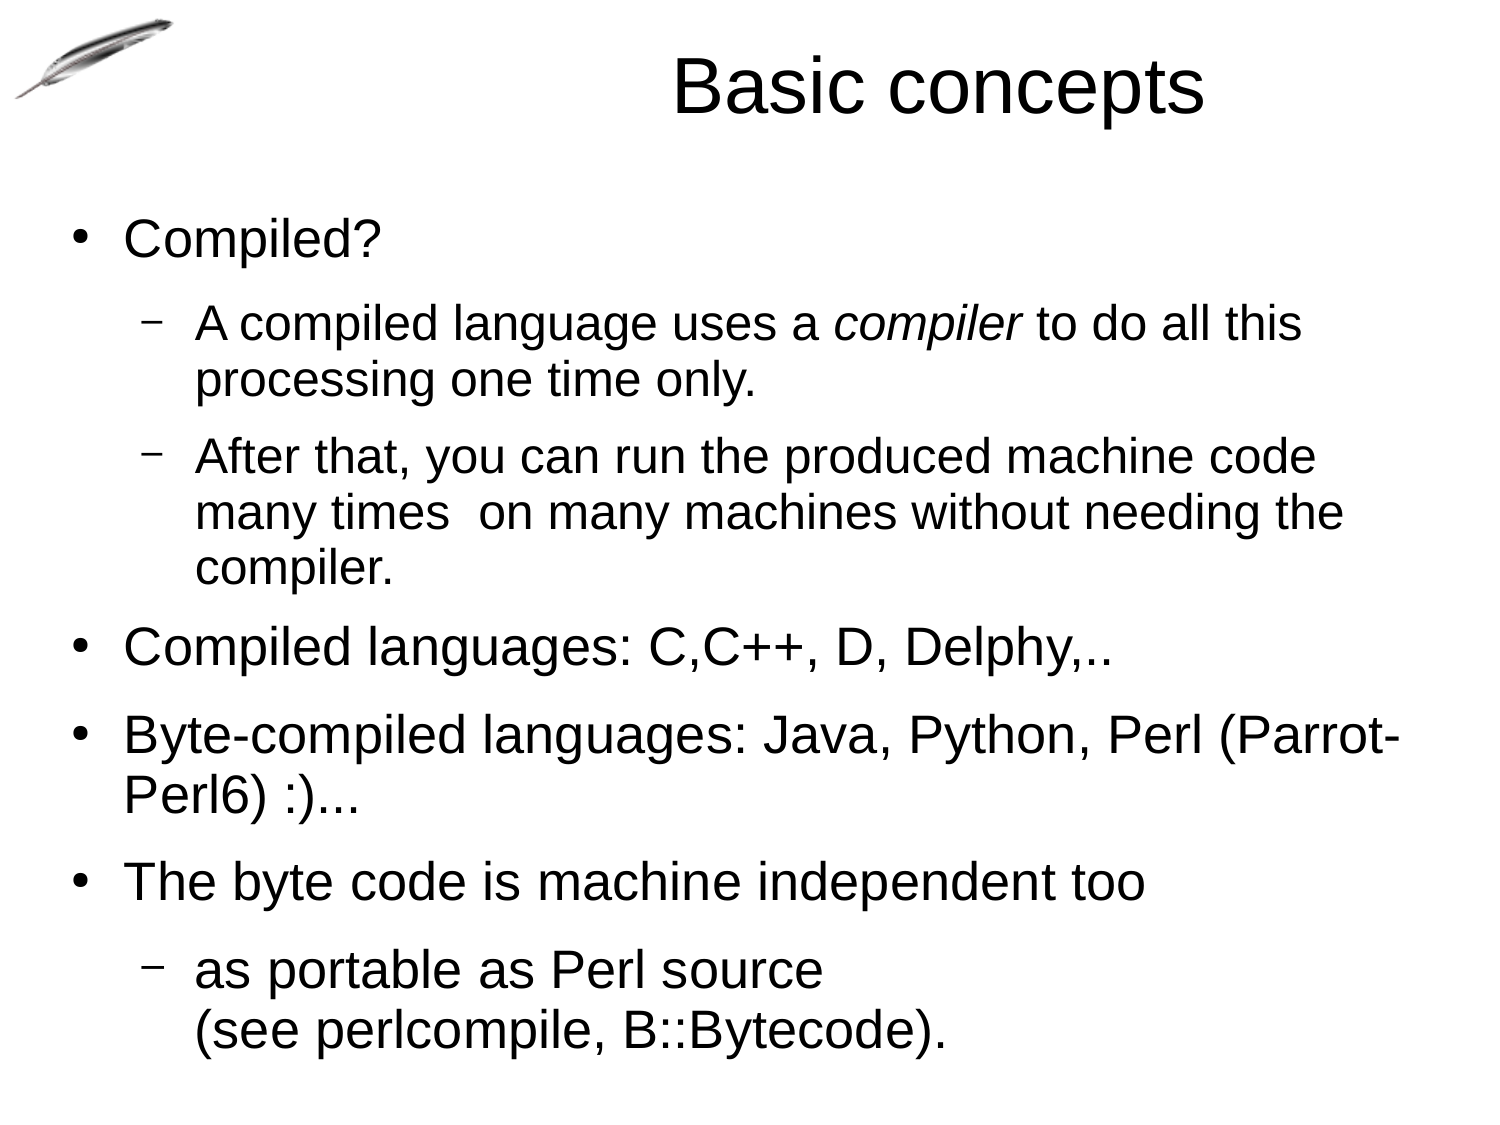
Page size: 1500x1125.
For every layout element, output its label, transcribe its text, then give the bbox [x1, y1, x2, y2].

picture [11, 17, 179, 101]
list Compiled? A compiled language uses a compiler to do all this processing one time only. After that, you can run the produced machine code many times on many machines without needing the compiler. Compiled languages: C,C++, D, Delphy,.. Byte-compiled languages: Java, Python, Perl (Parrot-Perl6) :)... The byte code is machine independent too as portable as Perl source (see perlcompile, B::Bytecode). [53, 207, 1447, 1084]
title Basic concepts [419, 0, 1459, 176]
